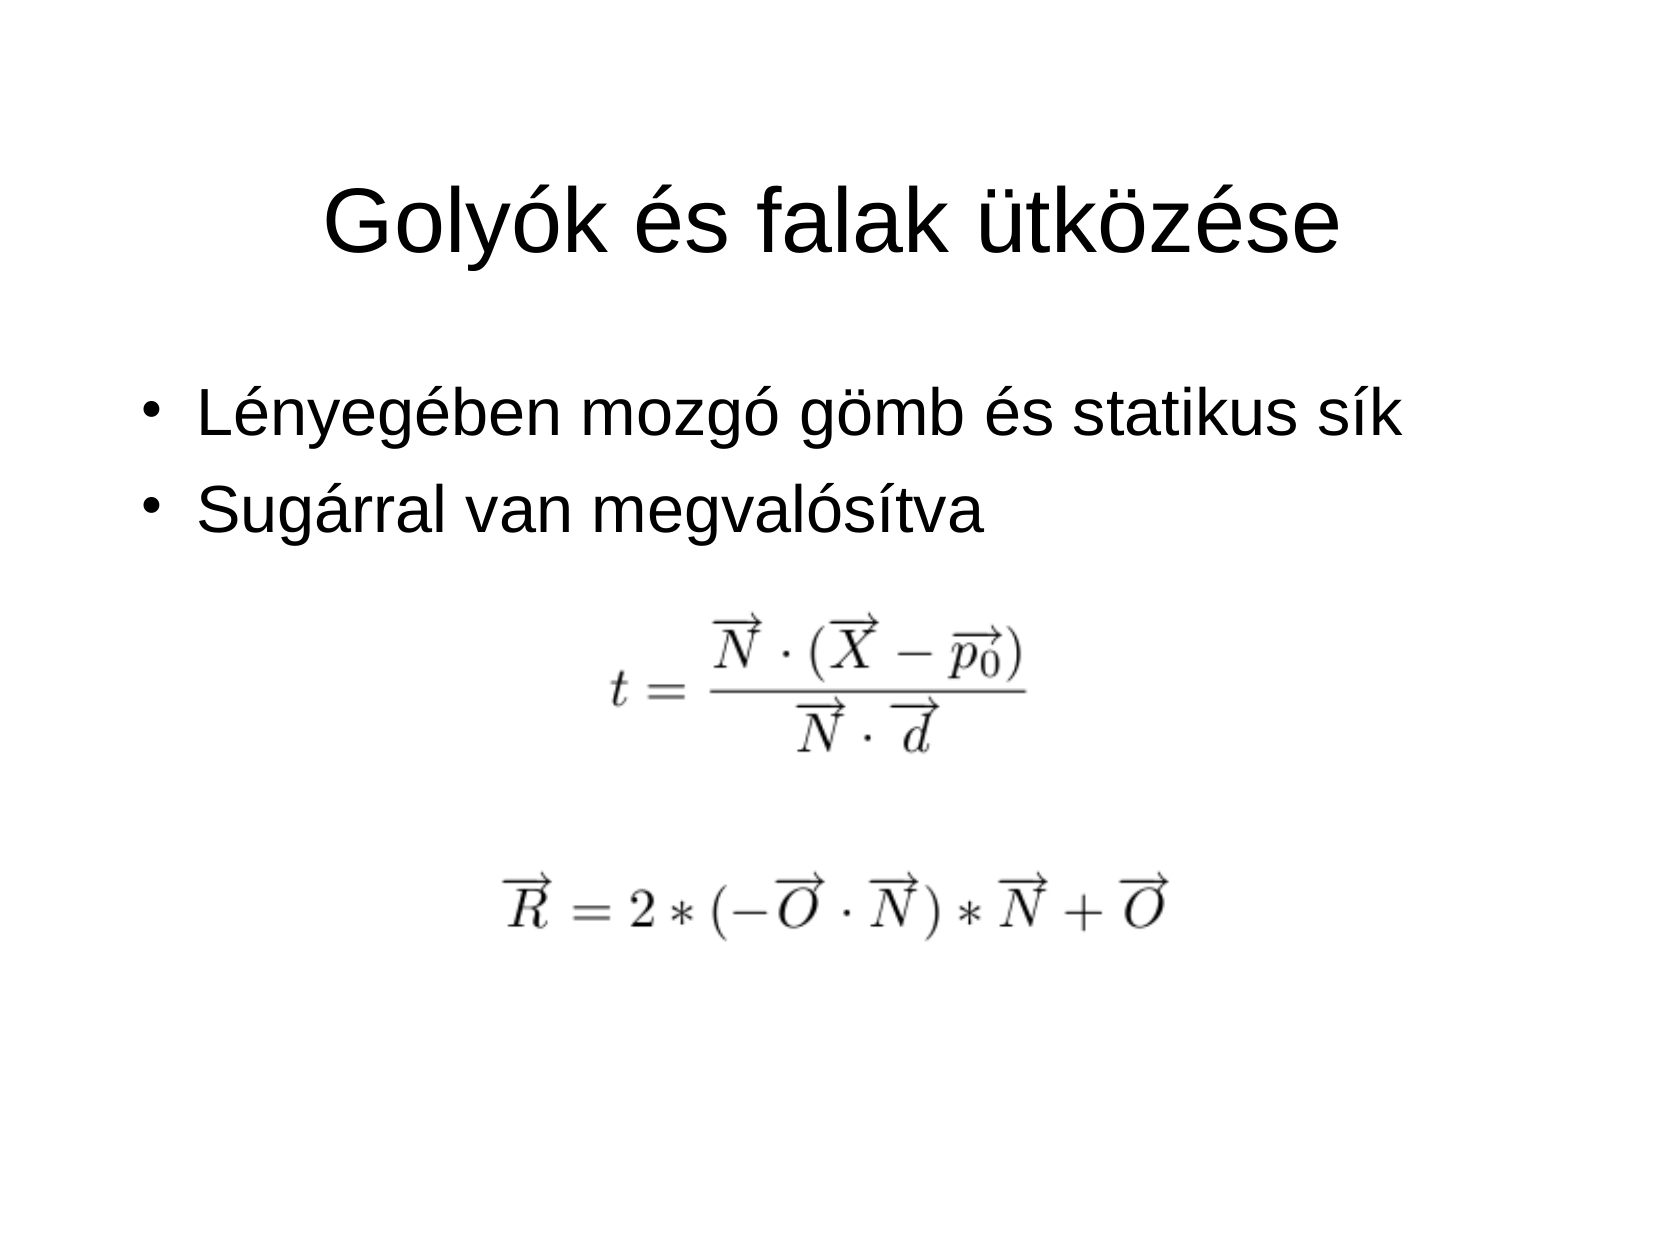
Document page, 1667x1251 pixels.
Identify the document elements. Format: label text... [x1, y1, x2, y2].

picture [450, 850, 1265, 976]
picture [562, 599, 1084, 790]
list Lényegében mozgó gömb és statikus sík Sugárral van megvalósítva [124, 360, 1542, 1112]
title Golyók és falak ütközése [124, 110, 1542, 320]
